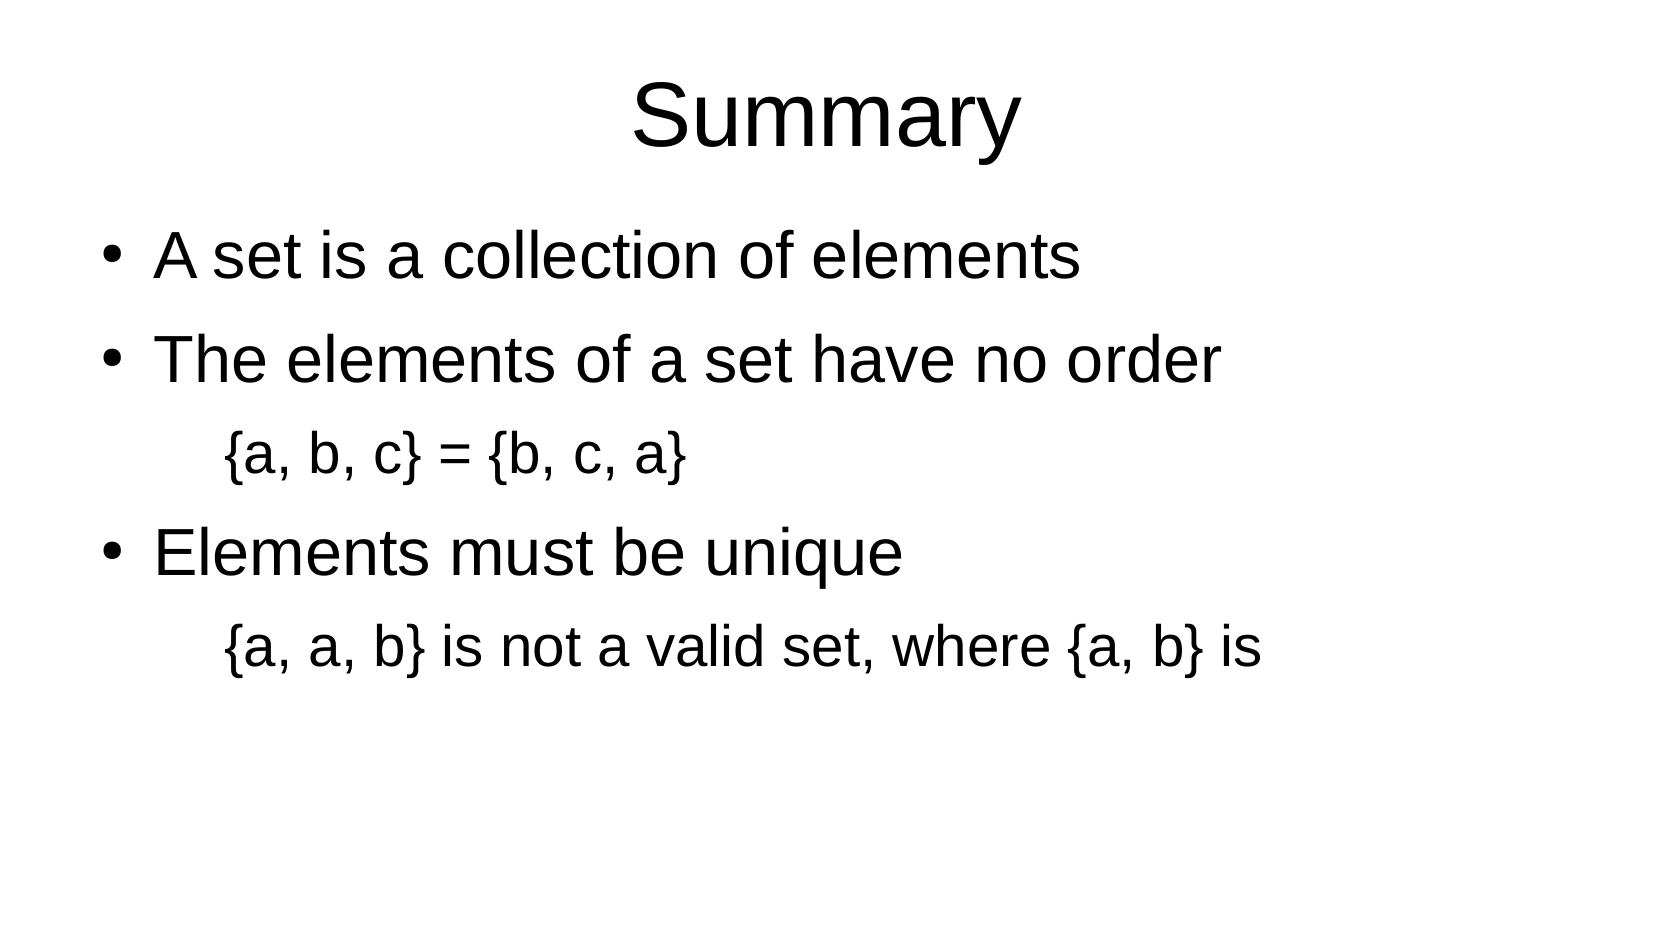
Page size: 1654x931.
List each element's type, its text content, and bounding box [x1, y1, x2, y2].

title Summary [82, 37, 1571, 193]
list A set is a collection of elements The elements of a set have no order {a, b, c} = {b, c, a} Elements must be unique {a, a, b} is not a valid set, where {a, b} is [82, 217, 1571, 758]
